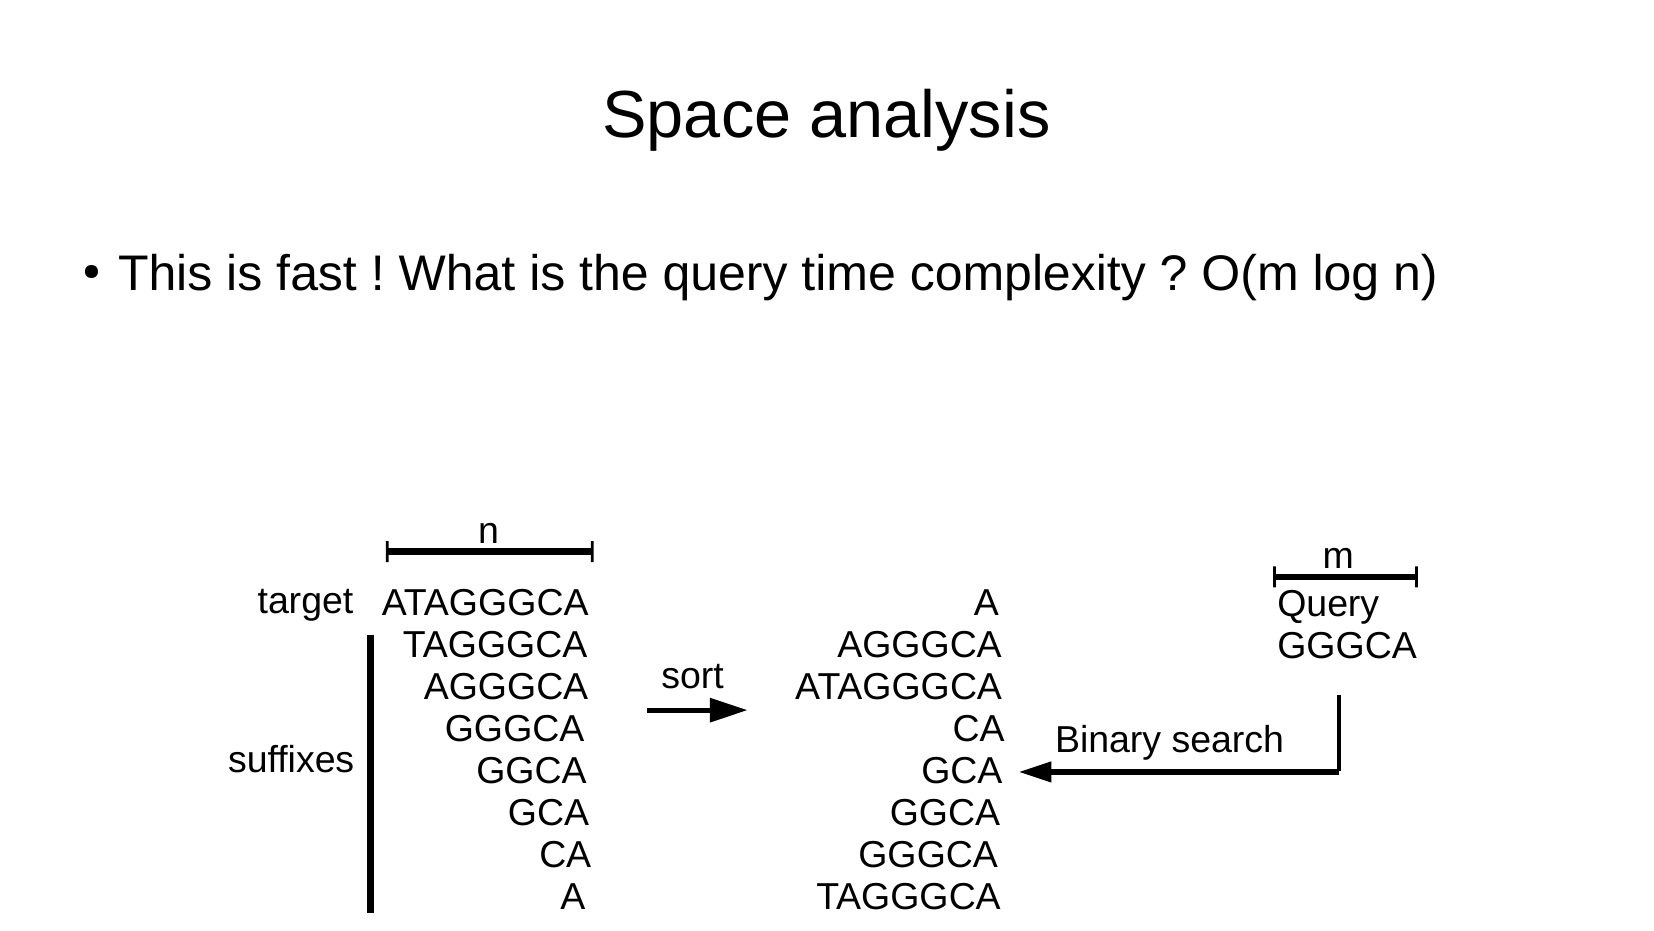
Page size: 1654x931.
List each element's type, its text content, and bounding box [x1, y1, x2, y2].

text_box A AGGGCA ATAGGGCA CA GCA GGCA GGGCA TAGGGCA [780, 574, 1026, 931]
subtitle This is fast ! What is the query time complexity ? O(m log n) [82, 217, 1571, 887]
title Space analysis [82, 12, 1571, 217]
text_box Query GGGCA [1262, 575, 1495, 717]
text_box suffixes [213, 731, 370, 789]
text_box sort [646, 647, 739, 705]
text_box m [1307, 527, 1369, 585]
subtitle This is fast ! What is the query time complexity ? O(m log n) [1052, 717, 1337, 769]
text_box target [242, 571, 369, 629]
text_box ATAGGGCA TAGGGCA AGGGCA GGGCA GGCA GCA CA A [367, 574, 614, 925]
text_box Binary search [1040, 710, 1299, 768]
text_box n [463, 502, 521, 559]
